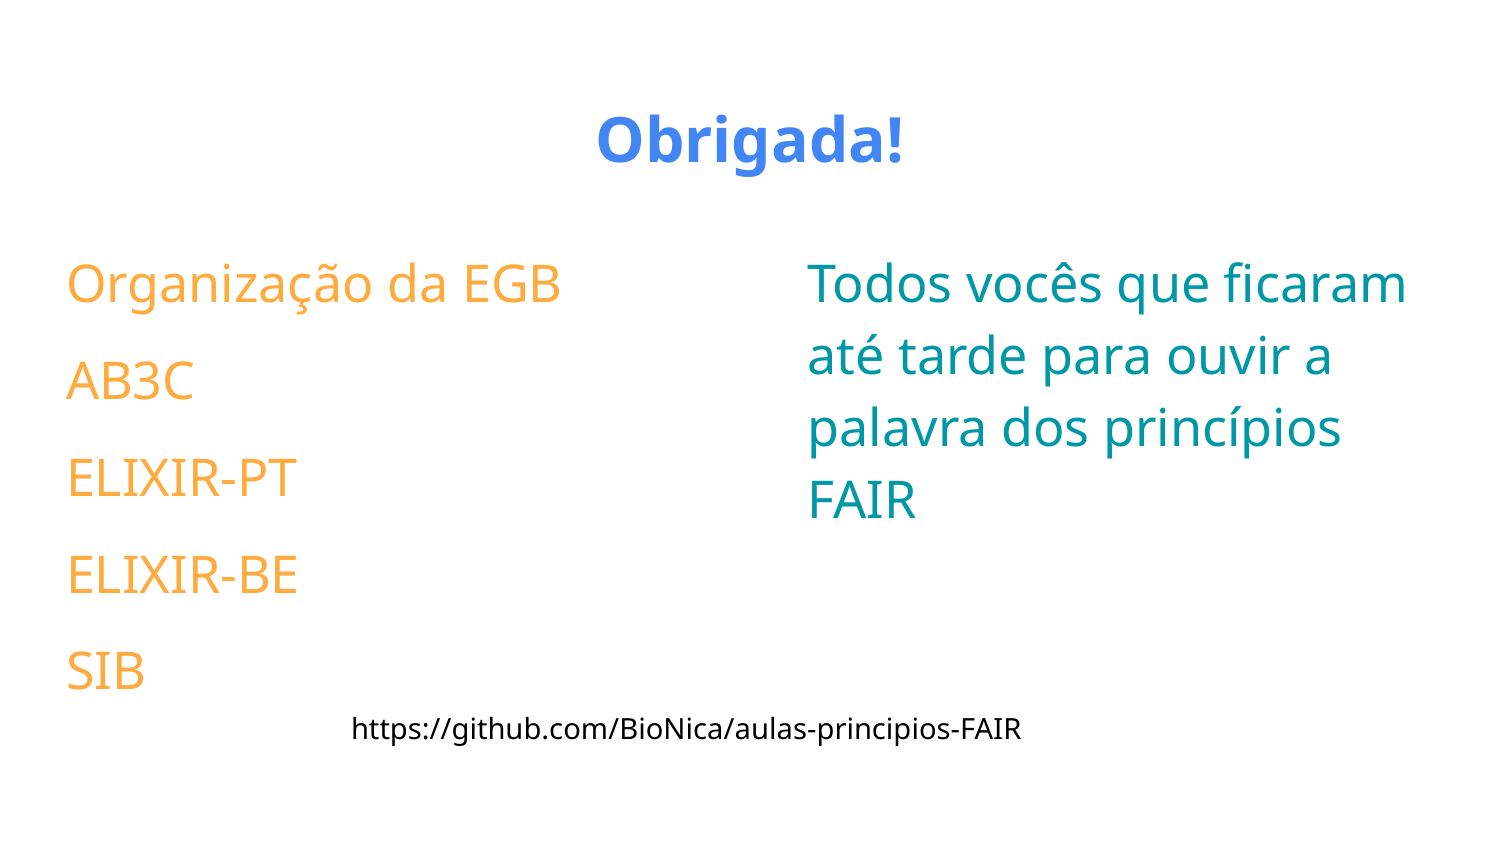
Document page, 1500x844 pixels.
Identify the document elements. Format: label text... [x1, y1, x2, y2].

title Obrigada! [51, 85, 1449, 180]
list Todos vocês que ficaram até tarde para ouvir a palavra dos princípios FAIR [792, 226, 1449, 787]
list Organização da EGB AB3C ELIXIR-PT ELIXIR-BE SIB [51, 226, 708, 787]
text_box https://github.com/BioNica/aulas-principios-FAIR [336, 694, 1149, 749]
